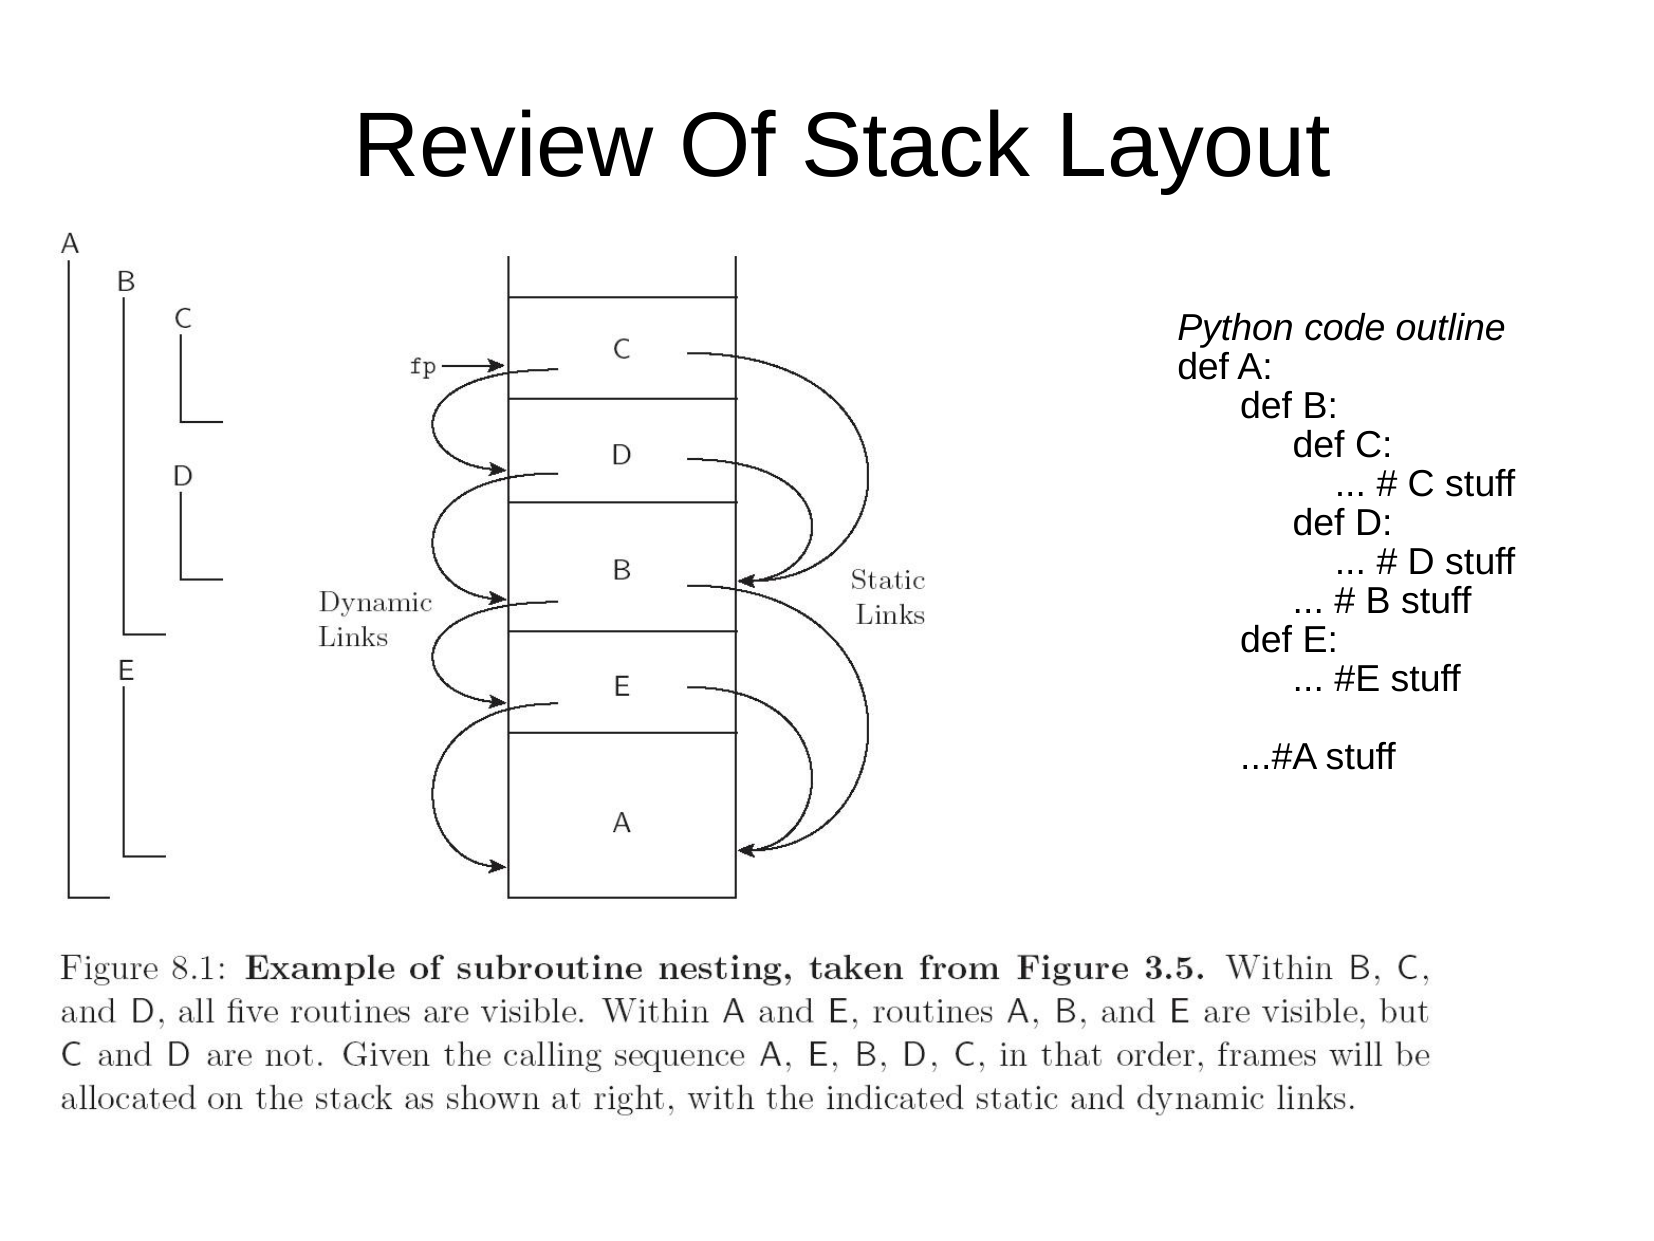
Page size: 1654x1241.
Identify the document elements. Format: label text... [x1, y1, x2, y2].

text_box Python code outline def A: def B: def C: ... # C stuff def D: ... # D stuff ... # B stuff def E: ... #E stuff ...#A stuff [1162, 301, 1576, 826]
picture [37, 199, 1443, 1126]
title Review Of Stack Layout [73, 41, 1613, 248]
